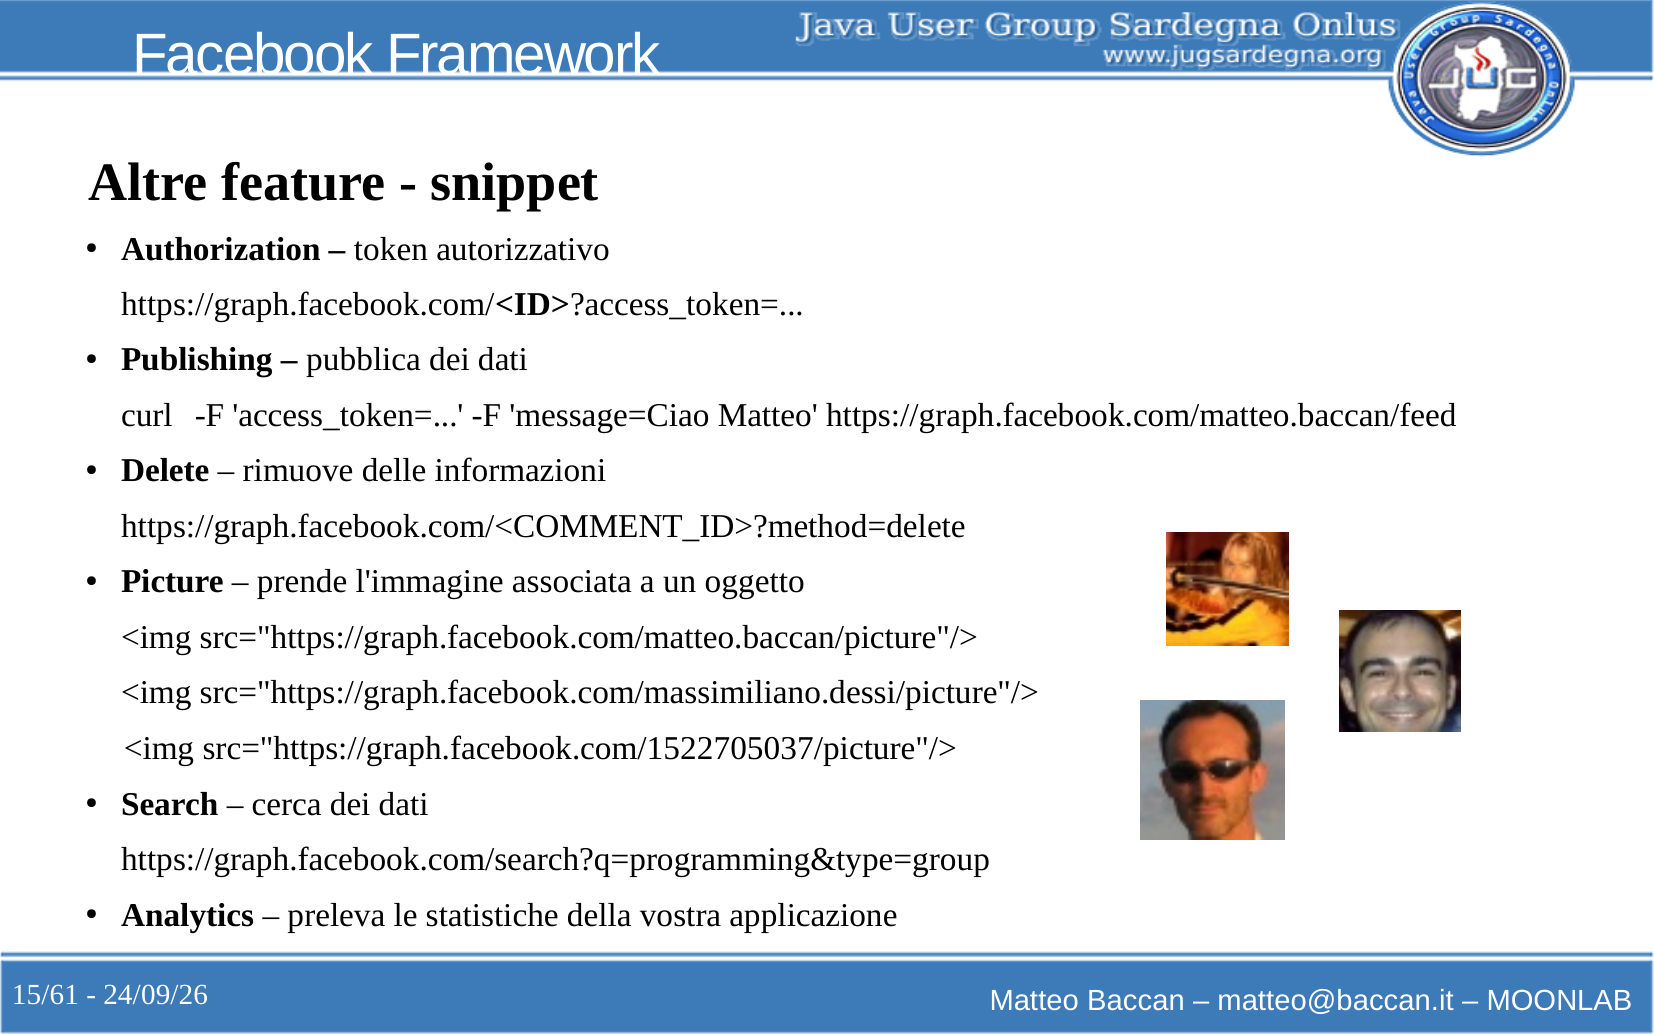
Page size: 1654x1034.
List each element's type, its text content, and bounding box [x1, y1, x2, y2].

picture [0, 0, 1654, 1034]
picture [1140, 700, 1285, 840]
title Facebook Framework [132, 5, 1609, 103]
picture [1339, 610, 1461, 732]
picture [1166, 532, 1289, 647]
text_box Altre feature - snippet Authorization – token autorizzativo https://graph.facebook.com/<ID>?access_token=... Publishing – pubblica dei dati curl -F 'access_token=...' -F 'message=Ciao Matteo' https://graph.facebook.com/matteo.baccan/feed Delete – rimuove delle informazioni https://graph.facebook.com/<COMMENT_ID>?method=delete Picture – prende l'immagine associata a un oggetto <img src="https://graph.facebook.com/matteo.baccan/picture"/> <img src="https://graph.facebook.com/massimiliano.dessi/picture"/> <img src="https://graph.facebook.com/1522705037/picture"/> Search – cerca dei dati https://graph.facebook.com/search?q=programming&type=group Analytics – preleva le statistiche della vostra applicazione [0, 114, 1642, 934]
